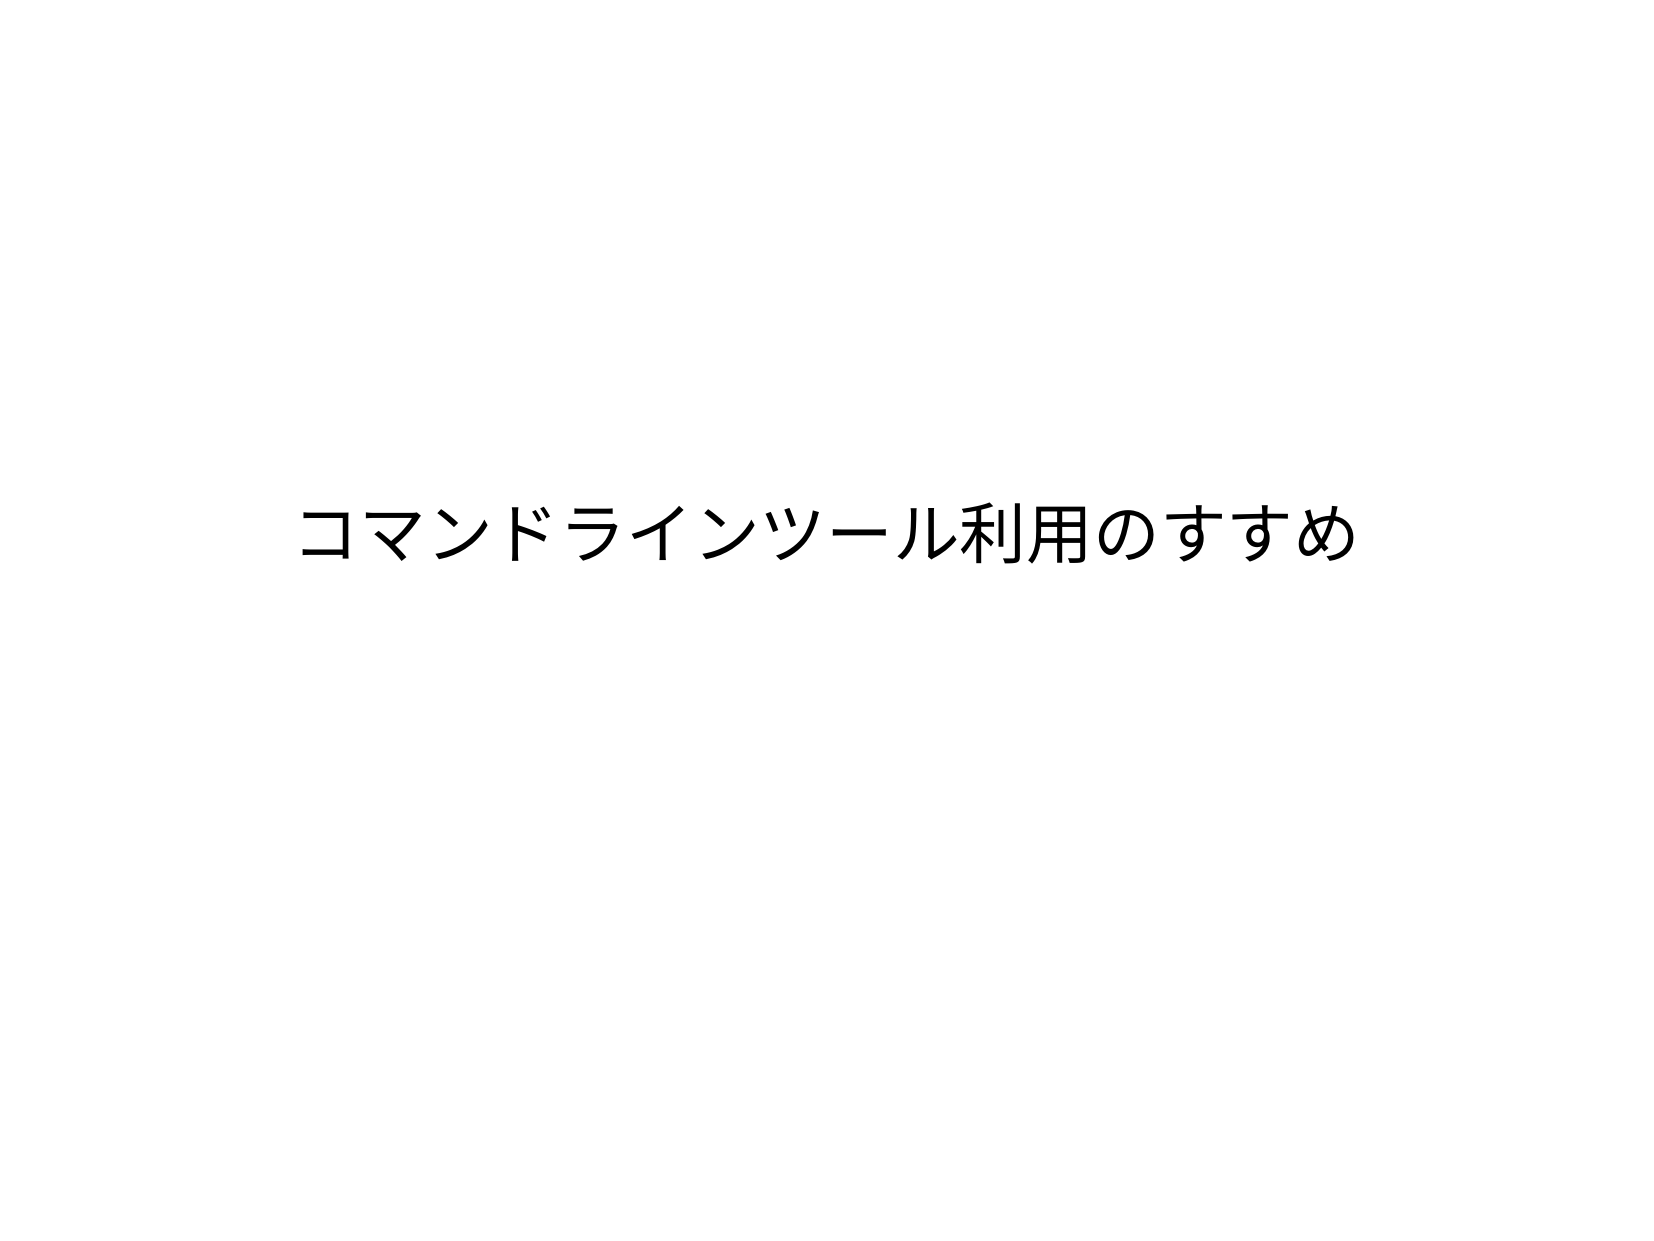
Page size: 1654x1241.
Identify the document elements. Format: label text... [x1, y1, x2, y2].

subtitle コマンドラインツール利用のすすめ [82, 49, 1571, 1010]
